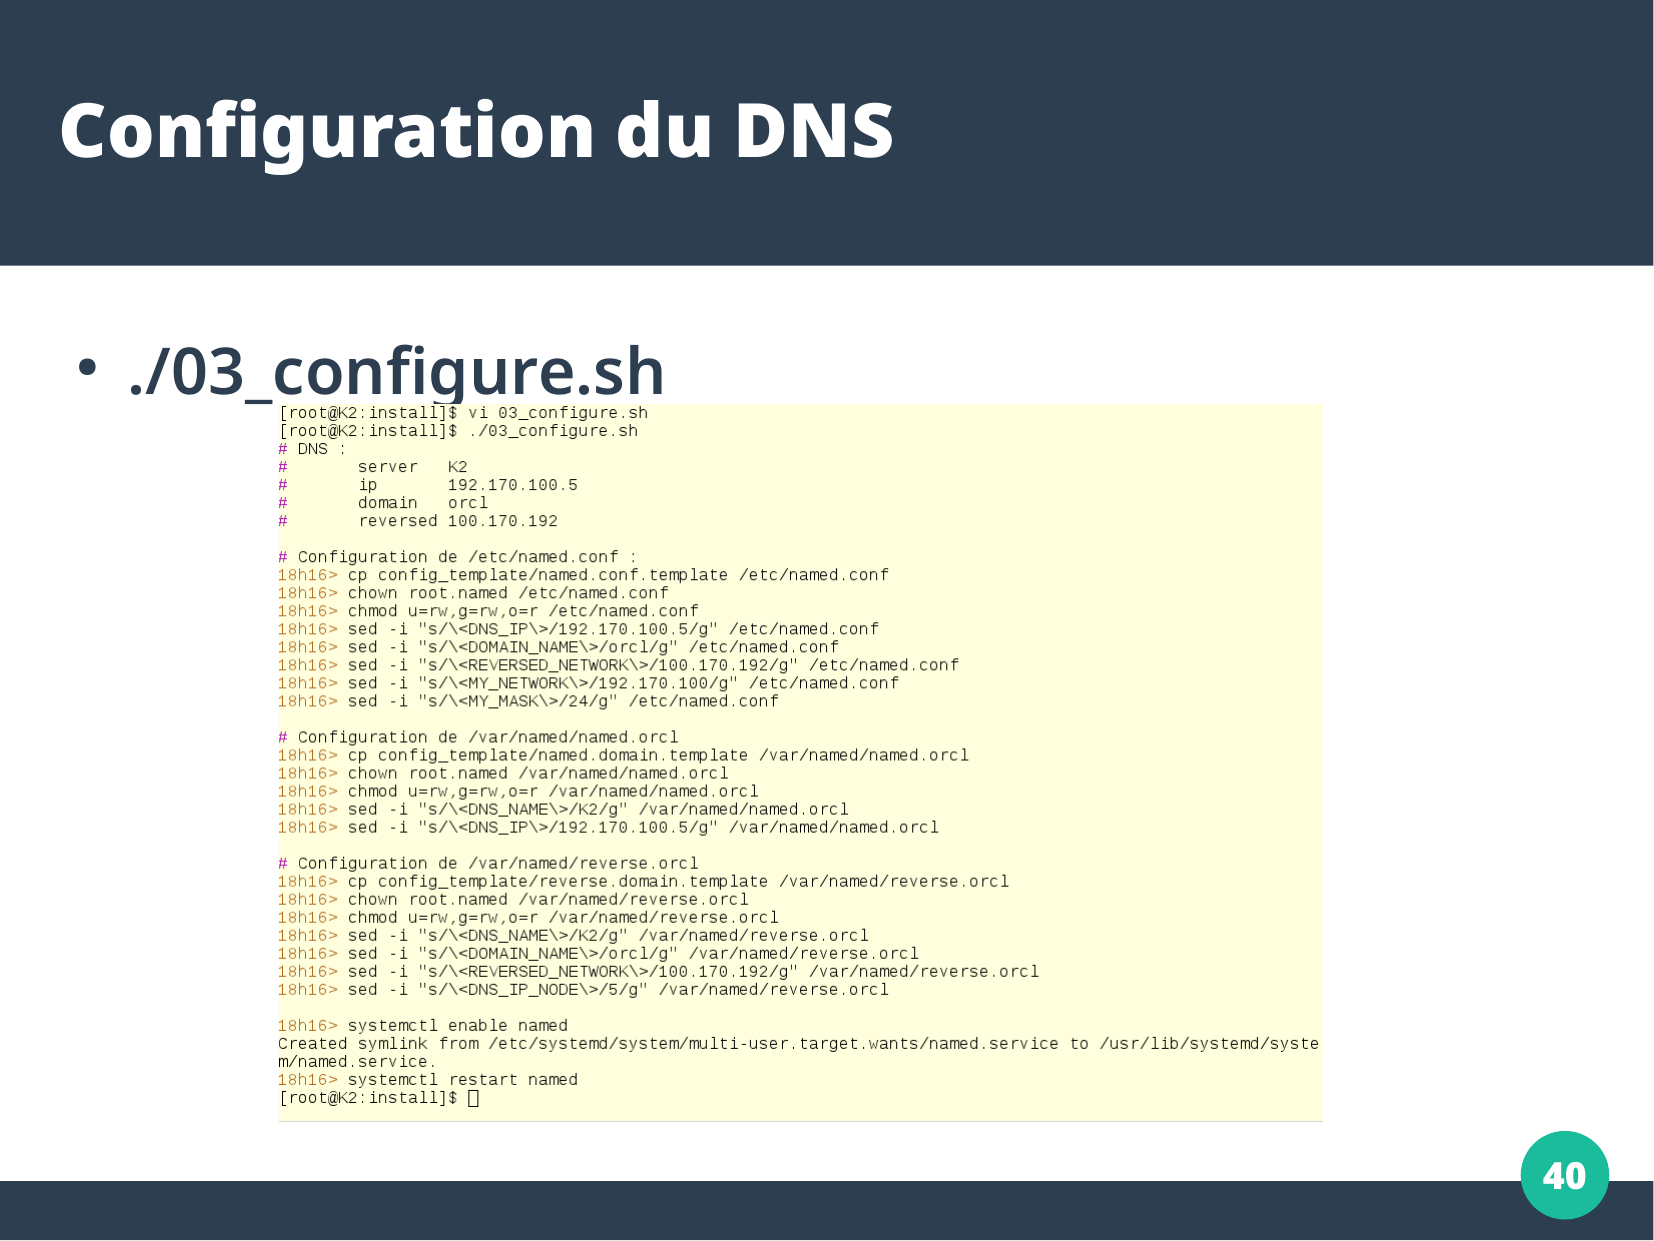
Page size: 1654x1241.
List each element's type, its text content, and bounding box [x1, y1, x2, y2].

text_box [59, 324, 1595, 1152]
title Configuration du DNS [59, 49, 1595, 207]
picture [279, 404, 1323, 1123]
